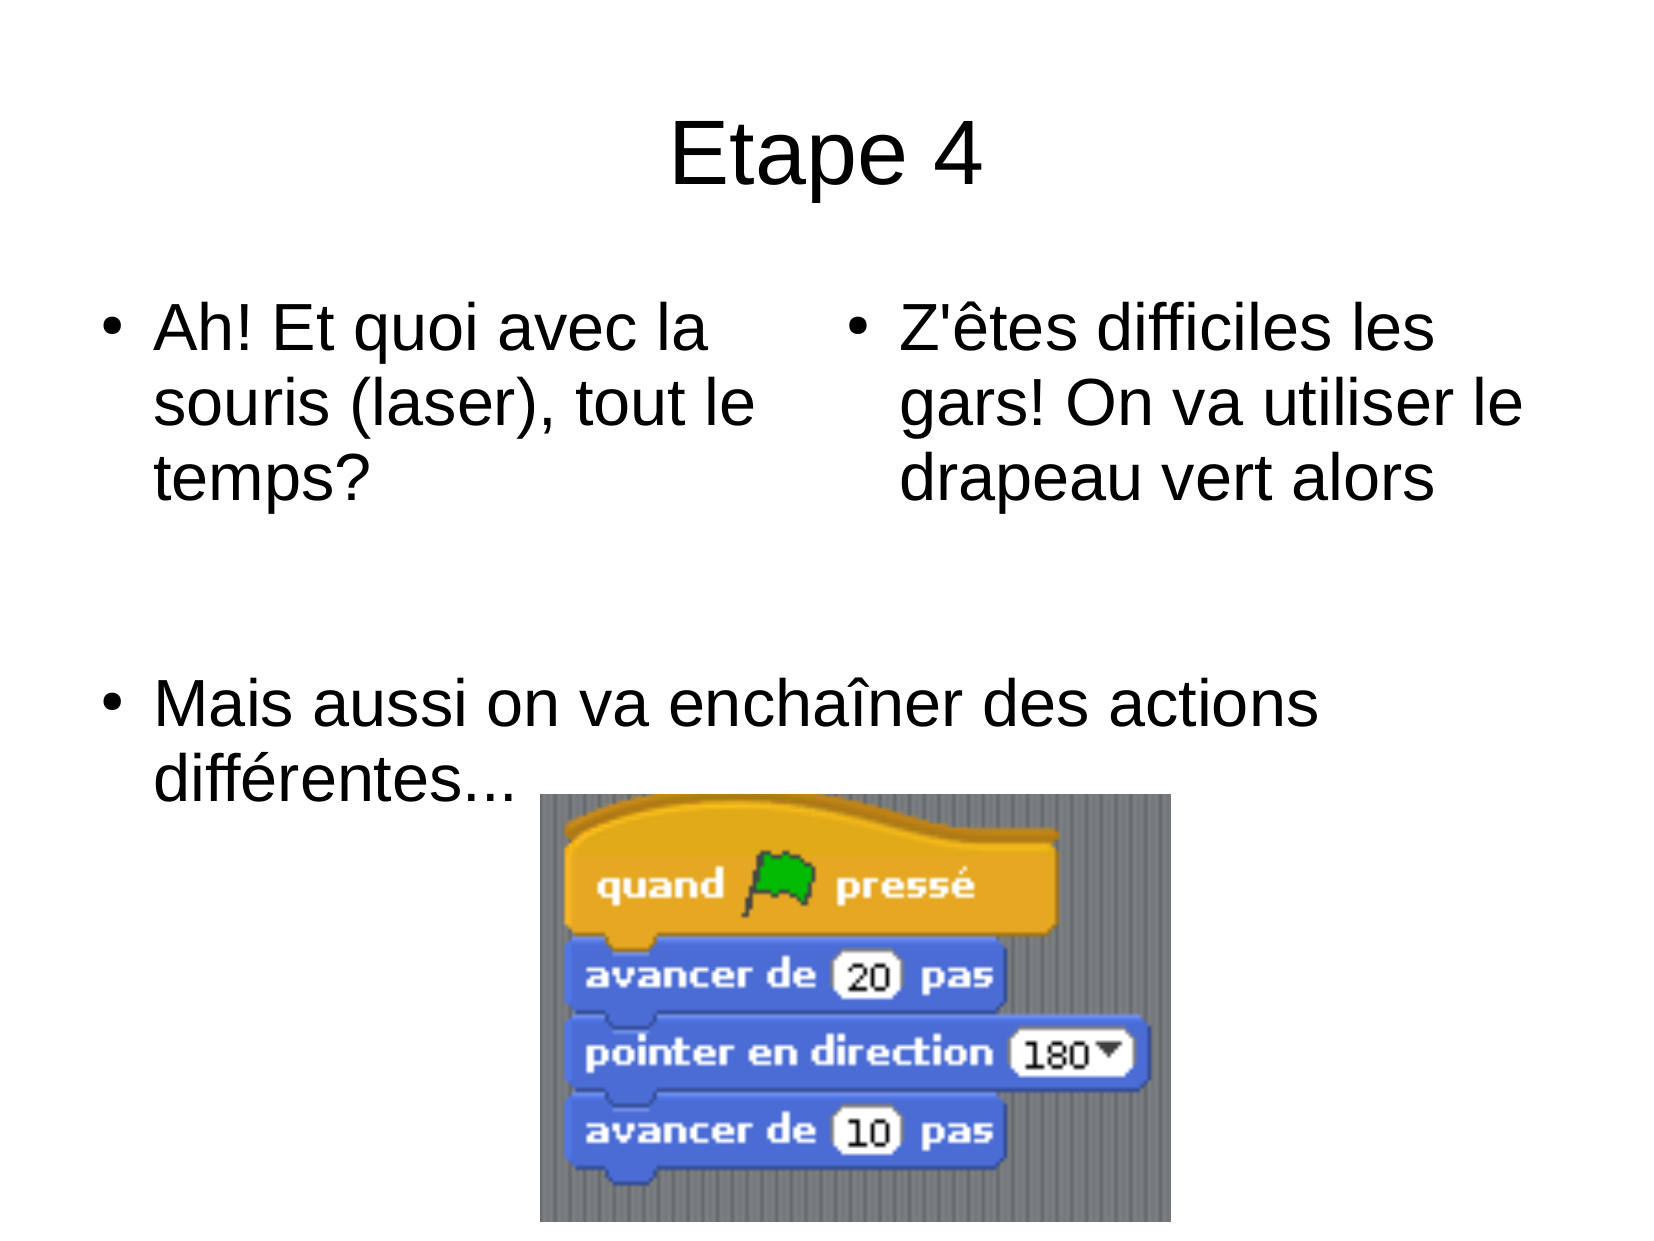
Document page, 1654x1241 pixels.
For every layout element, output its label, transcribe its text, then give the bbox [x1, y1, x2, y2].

list Ah! Et quoi avec la souris (laser), tout le temps? [82, 290, 793, 634]
title Etape 4 [82, 49, 1571, 257]
list Mais aussi on va enchaîner des actions différentes... [82, 665, 1538, 1009]
list Z'êtes difficiles les gars! On va utiliser le drapeau vert alors [828, 290, 1539, 634]
picture [540, 794, 1171, 1222]
